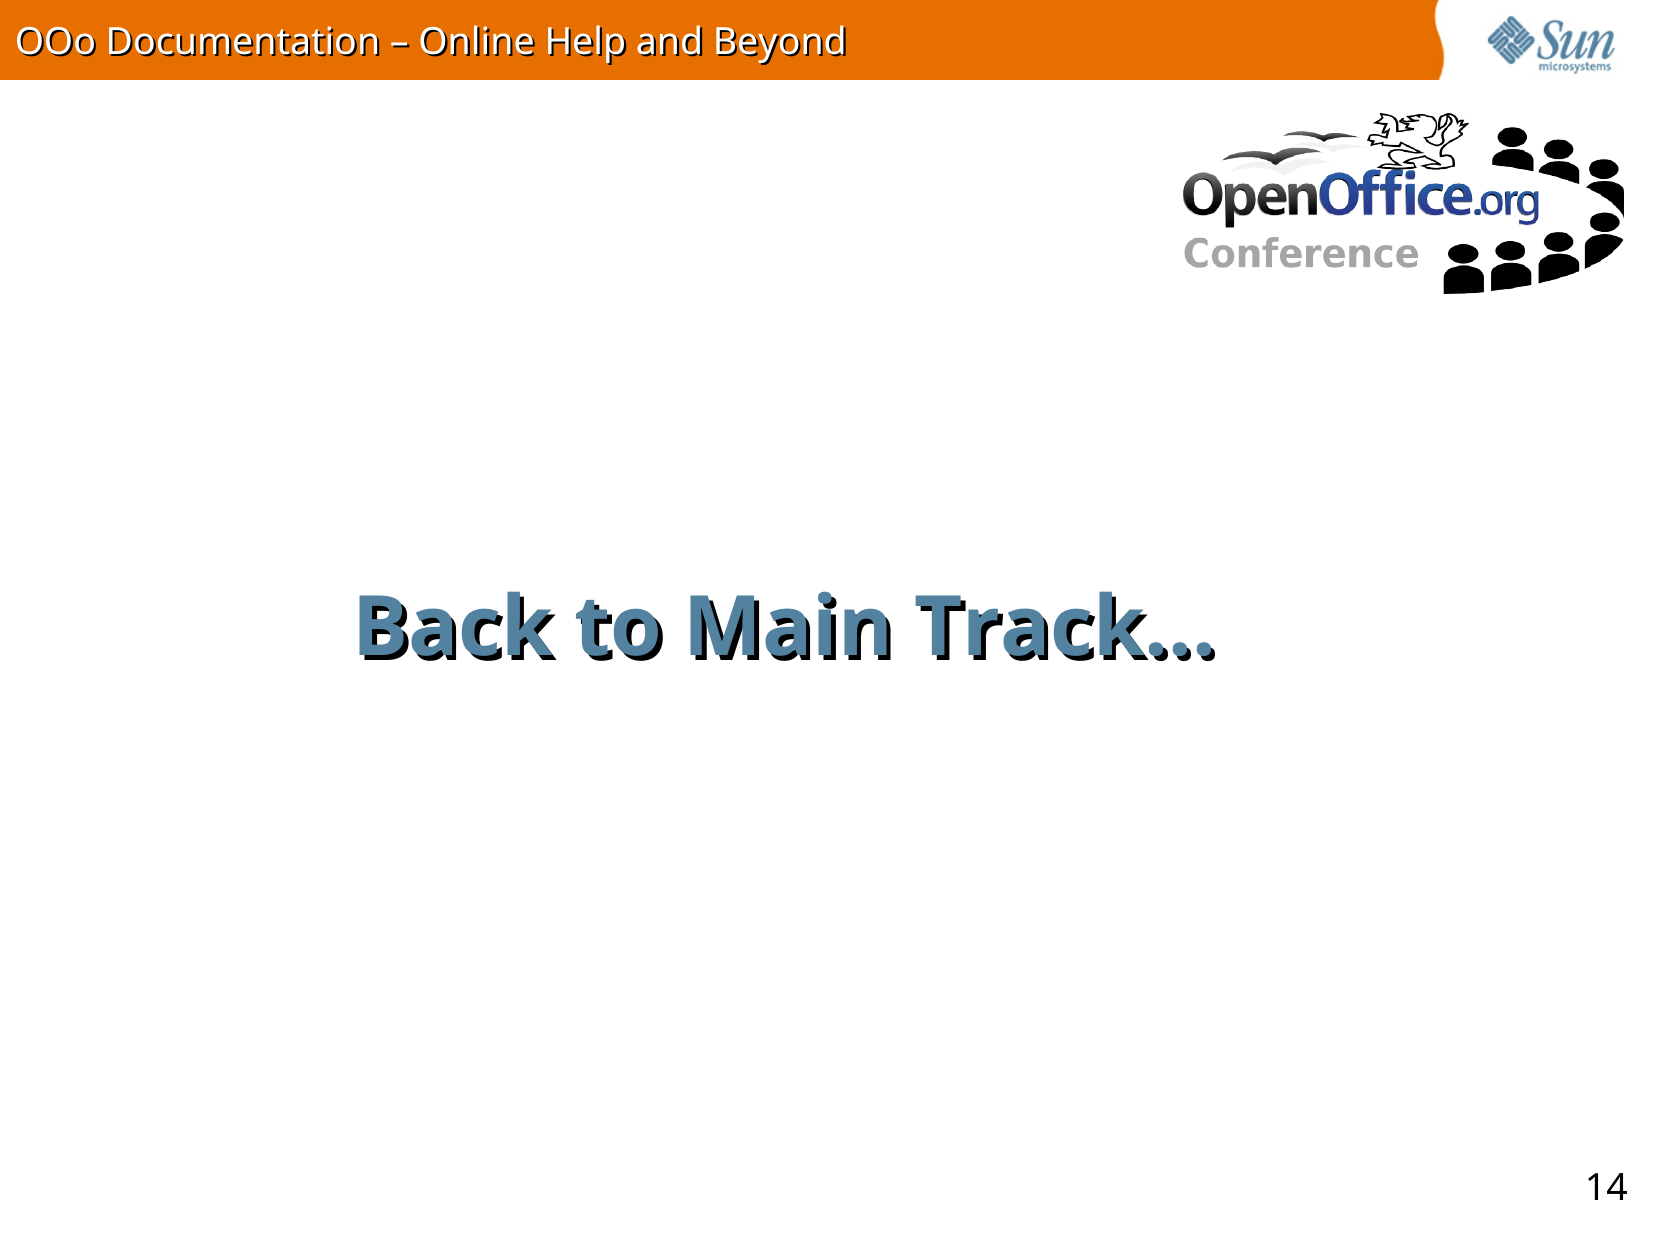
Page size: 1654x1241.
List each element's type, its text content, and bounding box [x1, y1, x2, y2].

picture [0, 0, 1654, 80]
text_box Back to Main Track... [269, 559, 1300, 668]
picture [1183, 113, 1624, 294]
